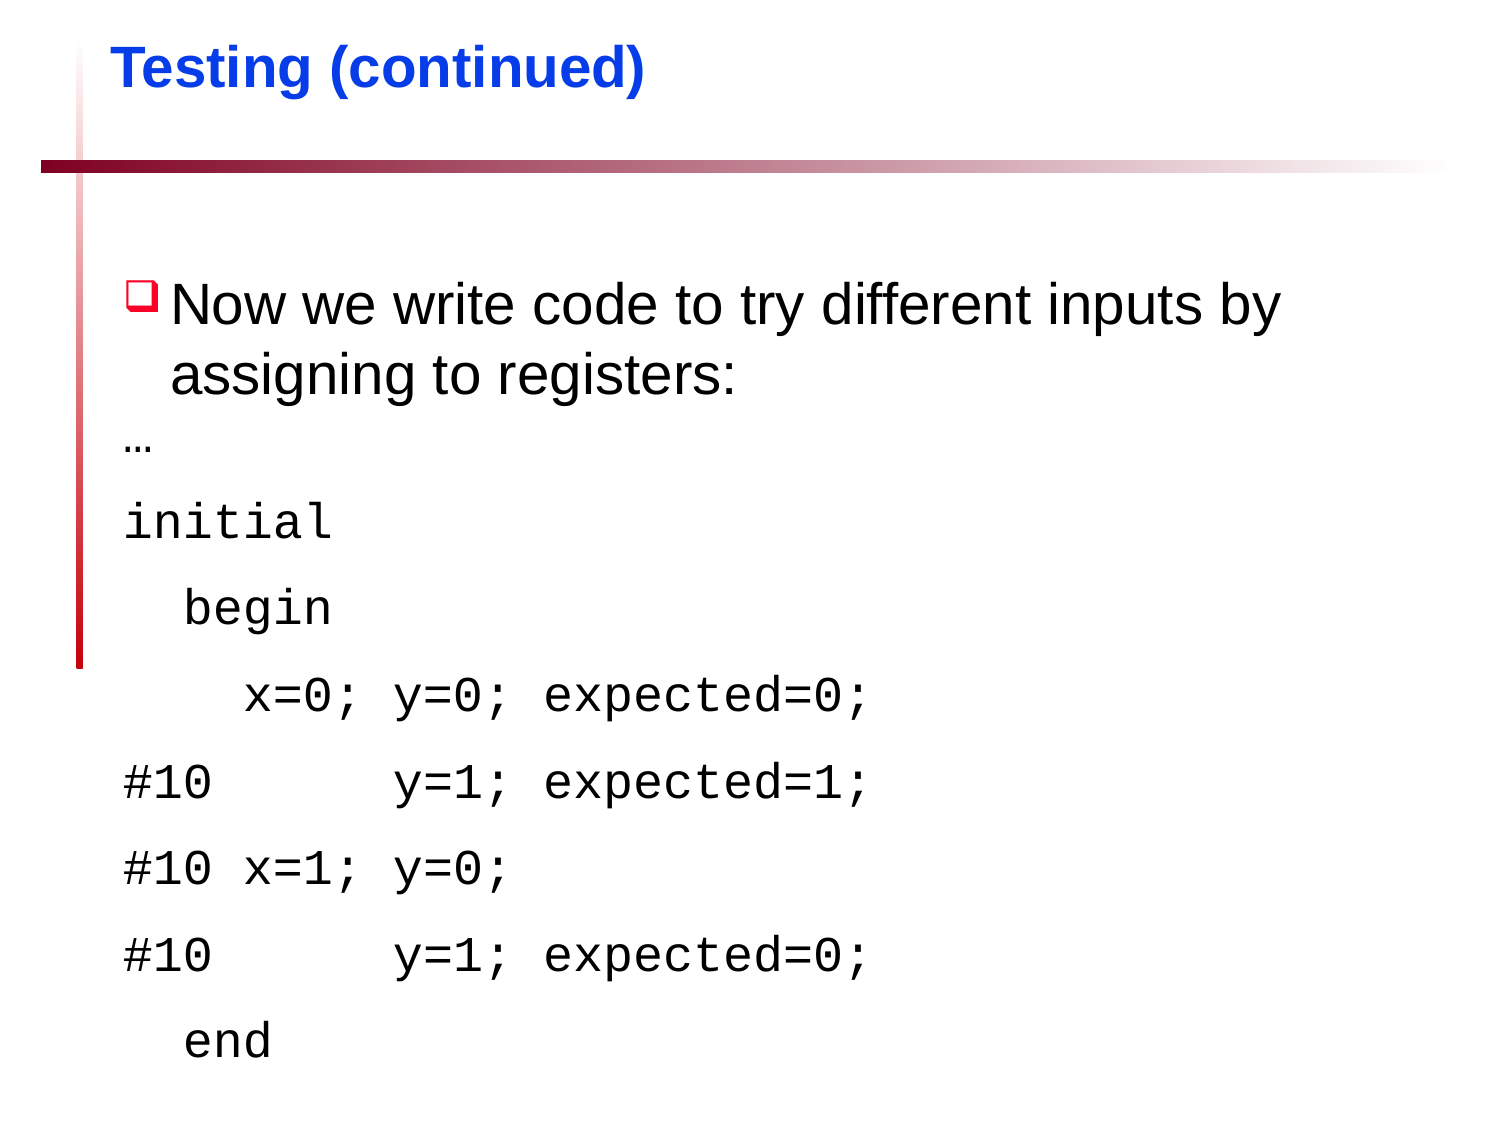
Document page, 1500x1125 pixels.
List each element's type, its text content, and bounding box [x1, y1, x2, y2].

title Testing (continued) [99, 24, 1375, 222]
list Now we write code to try different inputs by assigning to registers: … initial begin x=0; y=0; expected=0; #10 y=1; expected=1; #10 x=1; y=0; #10 y=1; expected=0; end [112, 262, 1400, 1074]
